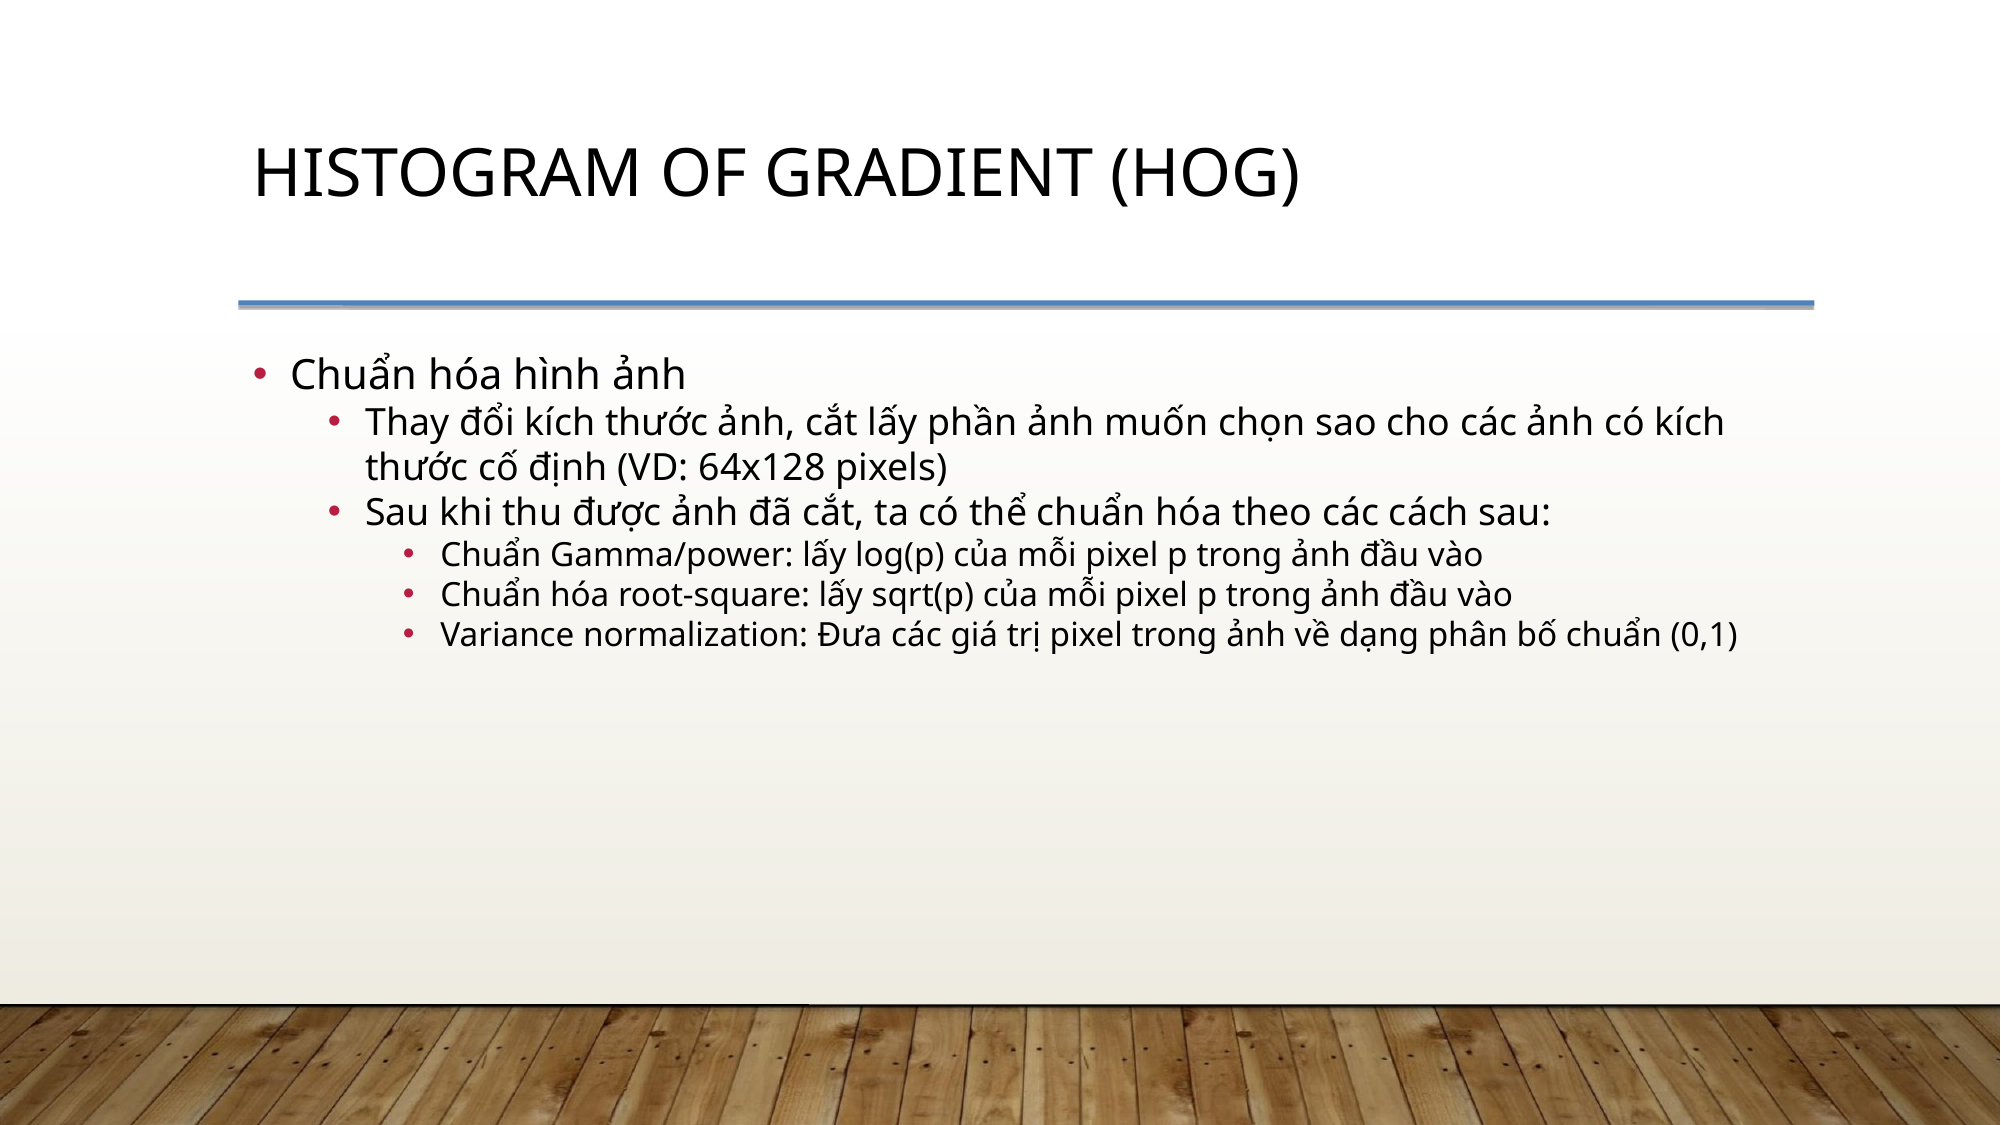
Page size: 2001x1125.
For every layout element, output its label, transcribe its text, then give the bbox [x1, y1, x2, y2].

text_box Chuẩn hóa hình ảnh Thay đổi kích thước ảnh, cắt lấy phần ảnh muốn chọn sao cho các ảnh có kích thước cố định (VD: 64x128 pixels) Sau khi thu được ảnh đã cắt, ta có thể chuẩn hóa theo các cách sau: Chuẩn Gamma/power: lấy log(p) của mỗi pixel p trong ảnh đầu vào Chuẩn hóa root-square: lấy sqrt(p) của mỗi pixel p trong ảnh đầu vào Variance normalization: Đưa các giá trị pixel trong ảnh về dạng phân bố chuẩn (0,1) [238, 330, 1814, 897]
text_box HISTOGRAM OF GRADIENT (HOG) [238, 131, 1814, 304]
picture [0, 1007, 2000, 1125]
